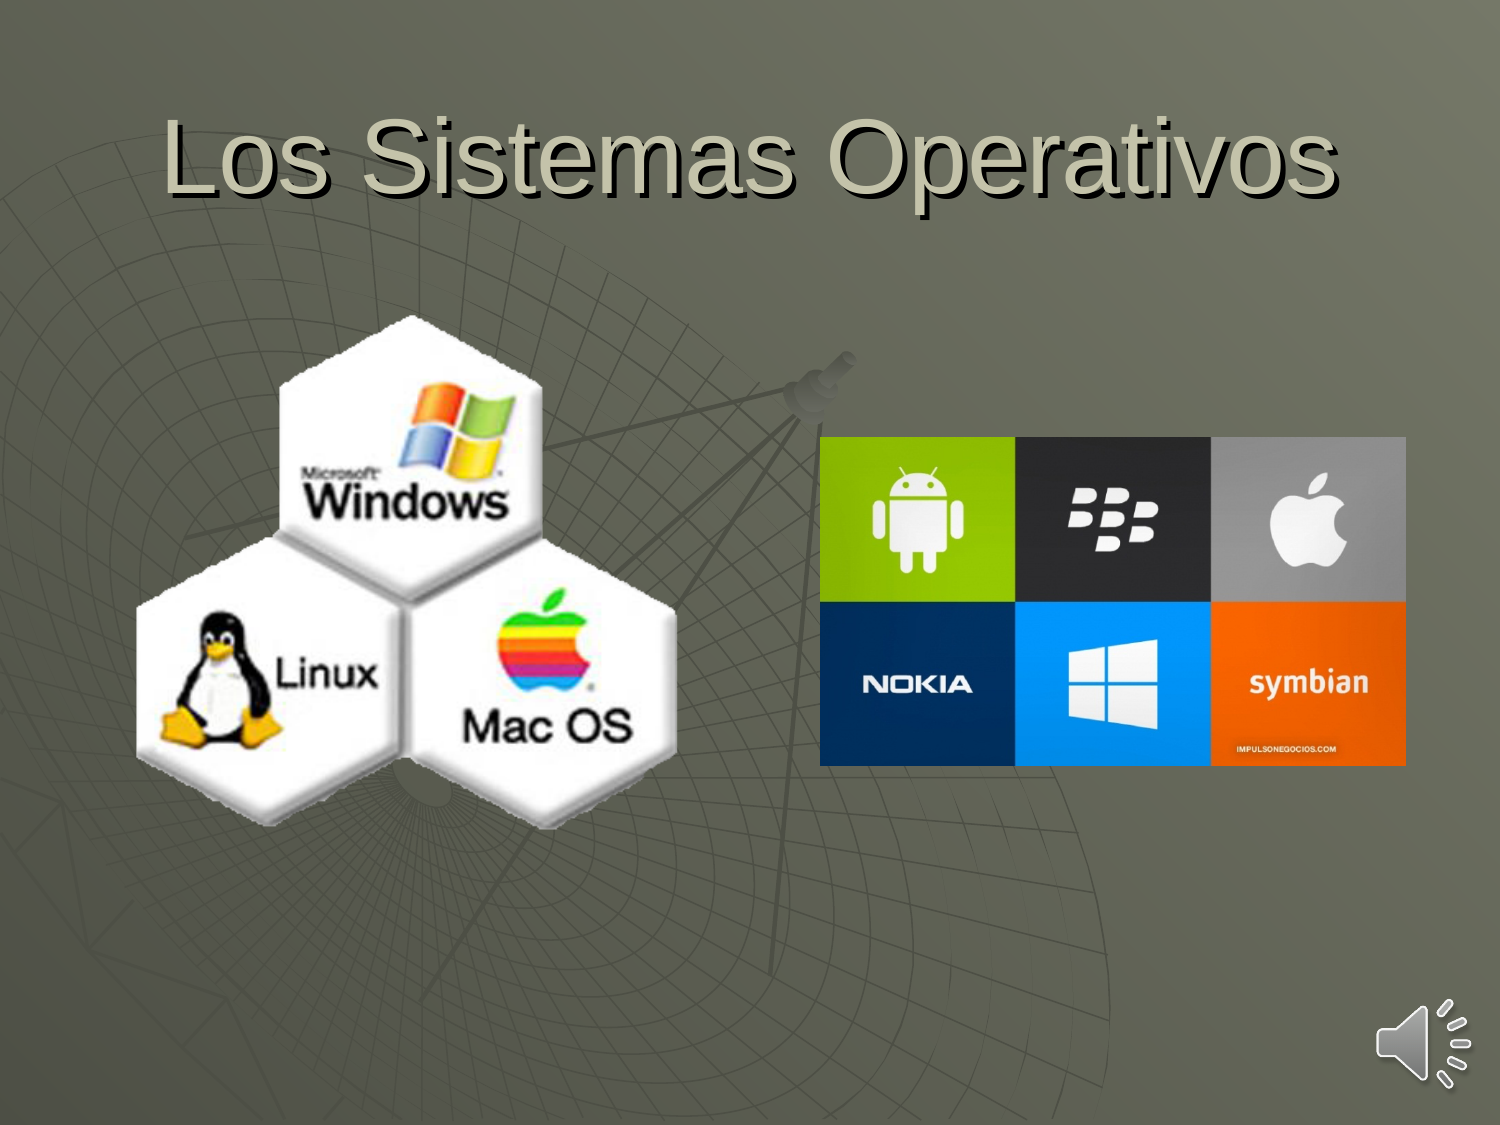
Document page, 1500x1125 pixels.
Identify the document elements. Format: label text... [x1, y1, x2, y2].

picture [1376, 996, 1477, 1097]
title Los Sistemas Operativos [112, 30, 1388, 273]
picture [76, 255, 733, 876]
picture [820, 437, 1406, 766]
